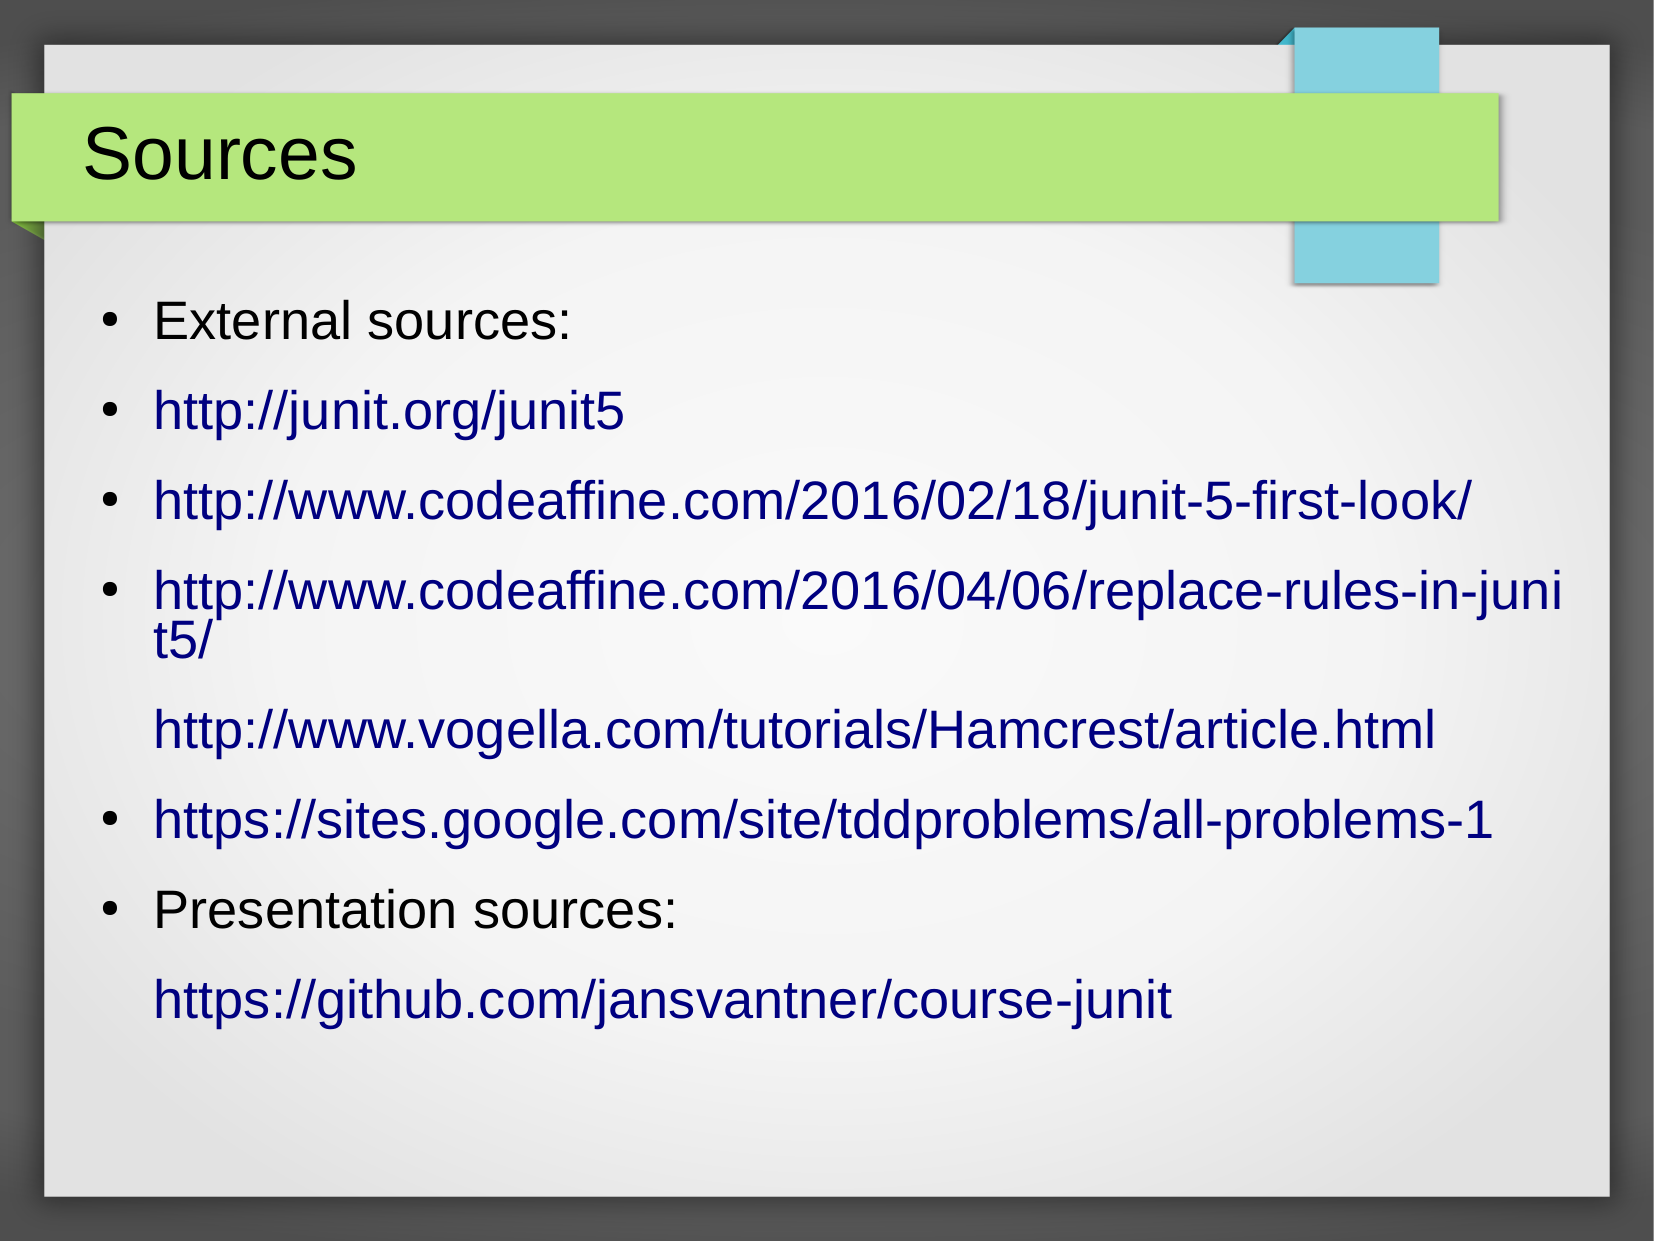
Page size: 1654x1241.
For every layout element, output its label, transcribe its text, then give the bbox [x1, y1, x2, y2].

title Sources [82, 94, 1264, 213]
picture [0, 0, 1654, 1241]
list External sources: http://junit.org/junit5 http://www.codeaffine.com/2016/02/18/junit-5-first-look/ http://www.codeaffine.com/2016/04/06/replace-rules-in-junit5/ http://www.vogella.com/tutorials/Hamcrest/article.html https://sites.google.com/site/tddproblems/all-problems-1 Presentation sources: https://github.com/jansvantner/course-junit [82, 290, 1571, 1010]
